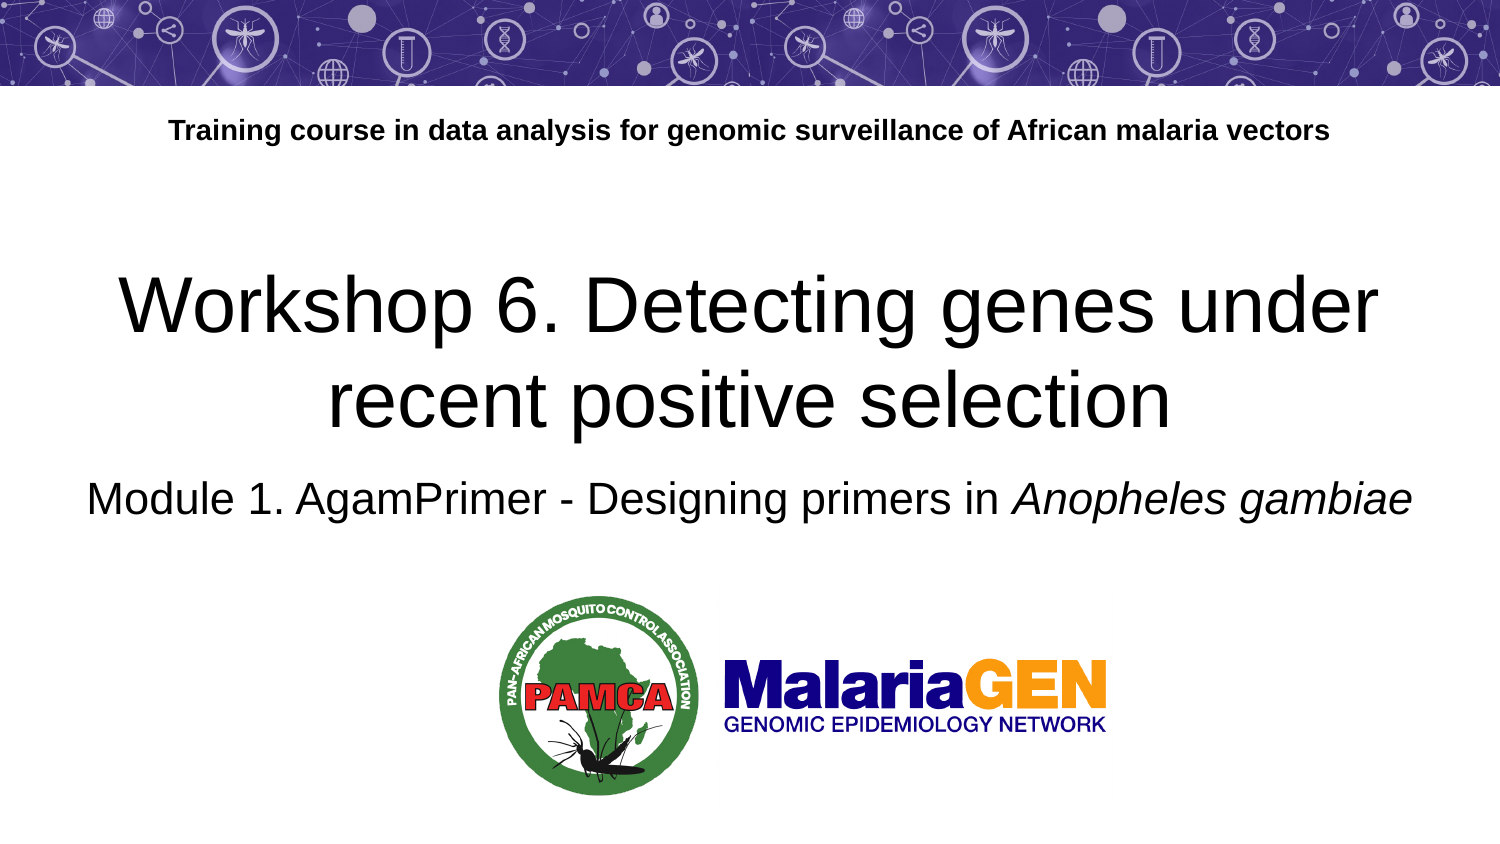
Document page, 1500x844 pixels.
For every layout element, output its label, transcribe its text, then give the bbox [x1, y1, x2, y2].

picture [0, 0, 1500, 86]
picture [480, 577, 1114, 814]
title Workshop 6. Detecting genes under recent positive selection [51, 122, 1449, 459]
text_box Module 1. AgamPrimer - Designing primers in Anopheles gambiae [51, 464, 1449, 595]
text_box Training course in data analysis for genomic surveillance of African malaria vectors [147, 95, 1352, 161]
